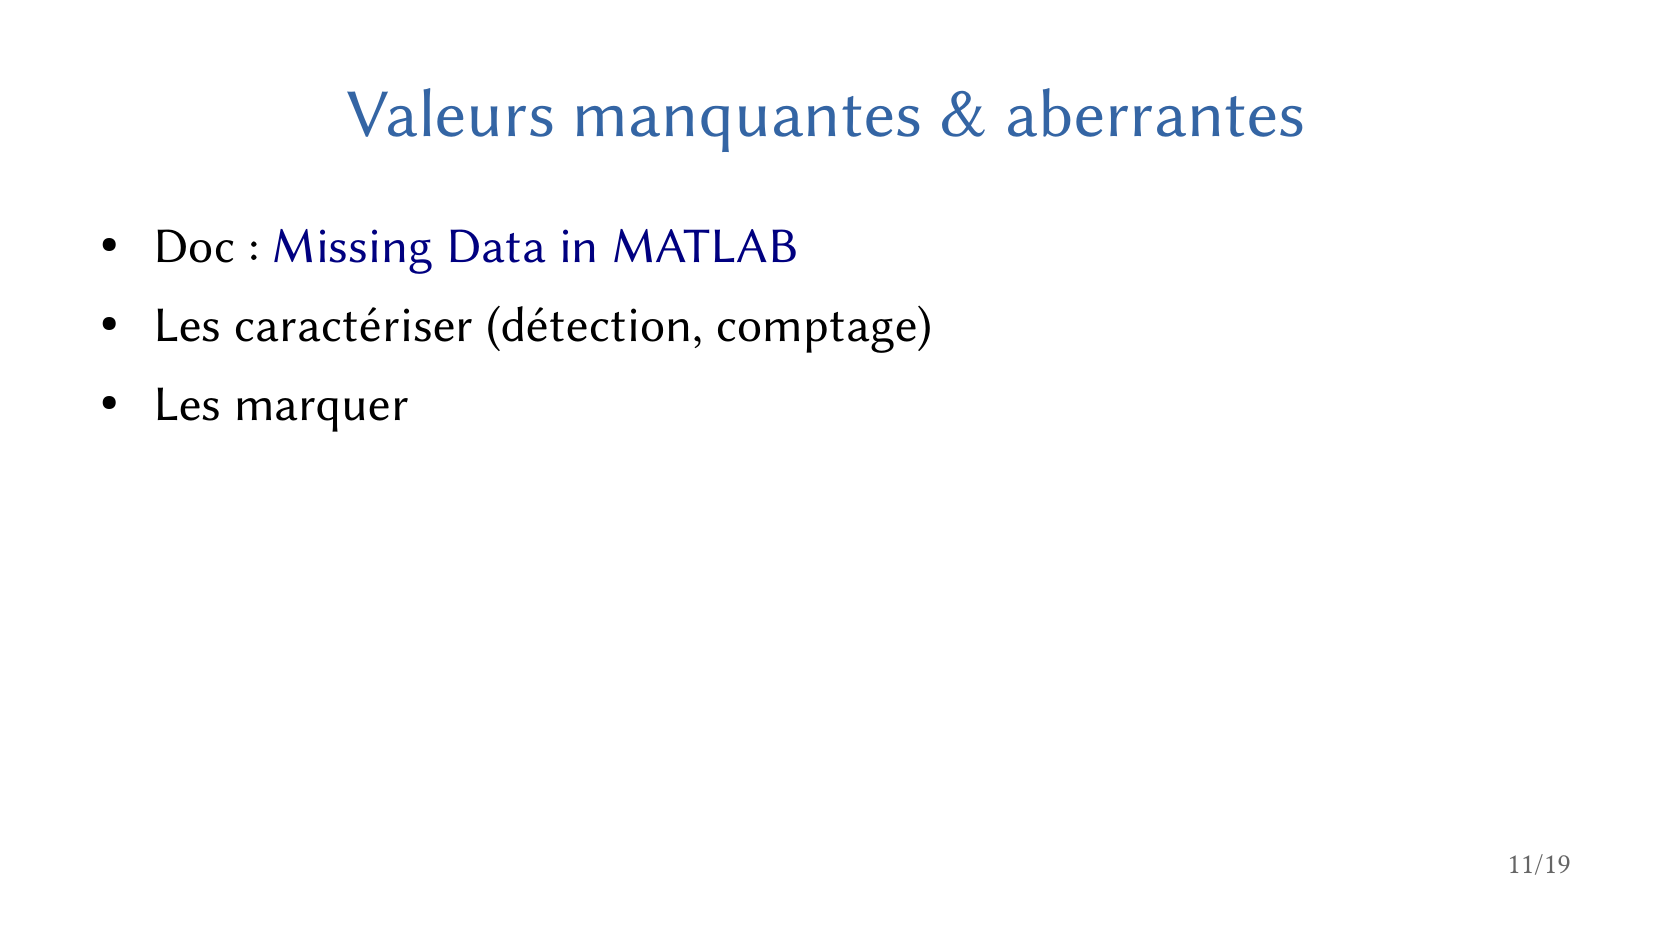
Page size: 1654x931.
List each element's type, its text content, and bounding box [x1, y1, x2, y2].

title Valeurs manquantes & aberrantes [82, 37, 1571, 193]
list Doc : Missing Data in MATLAB Les caractériser (détection, comptage) Les marquer [82, 217, 1571, 758]
